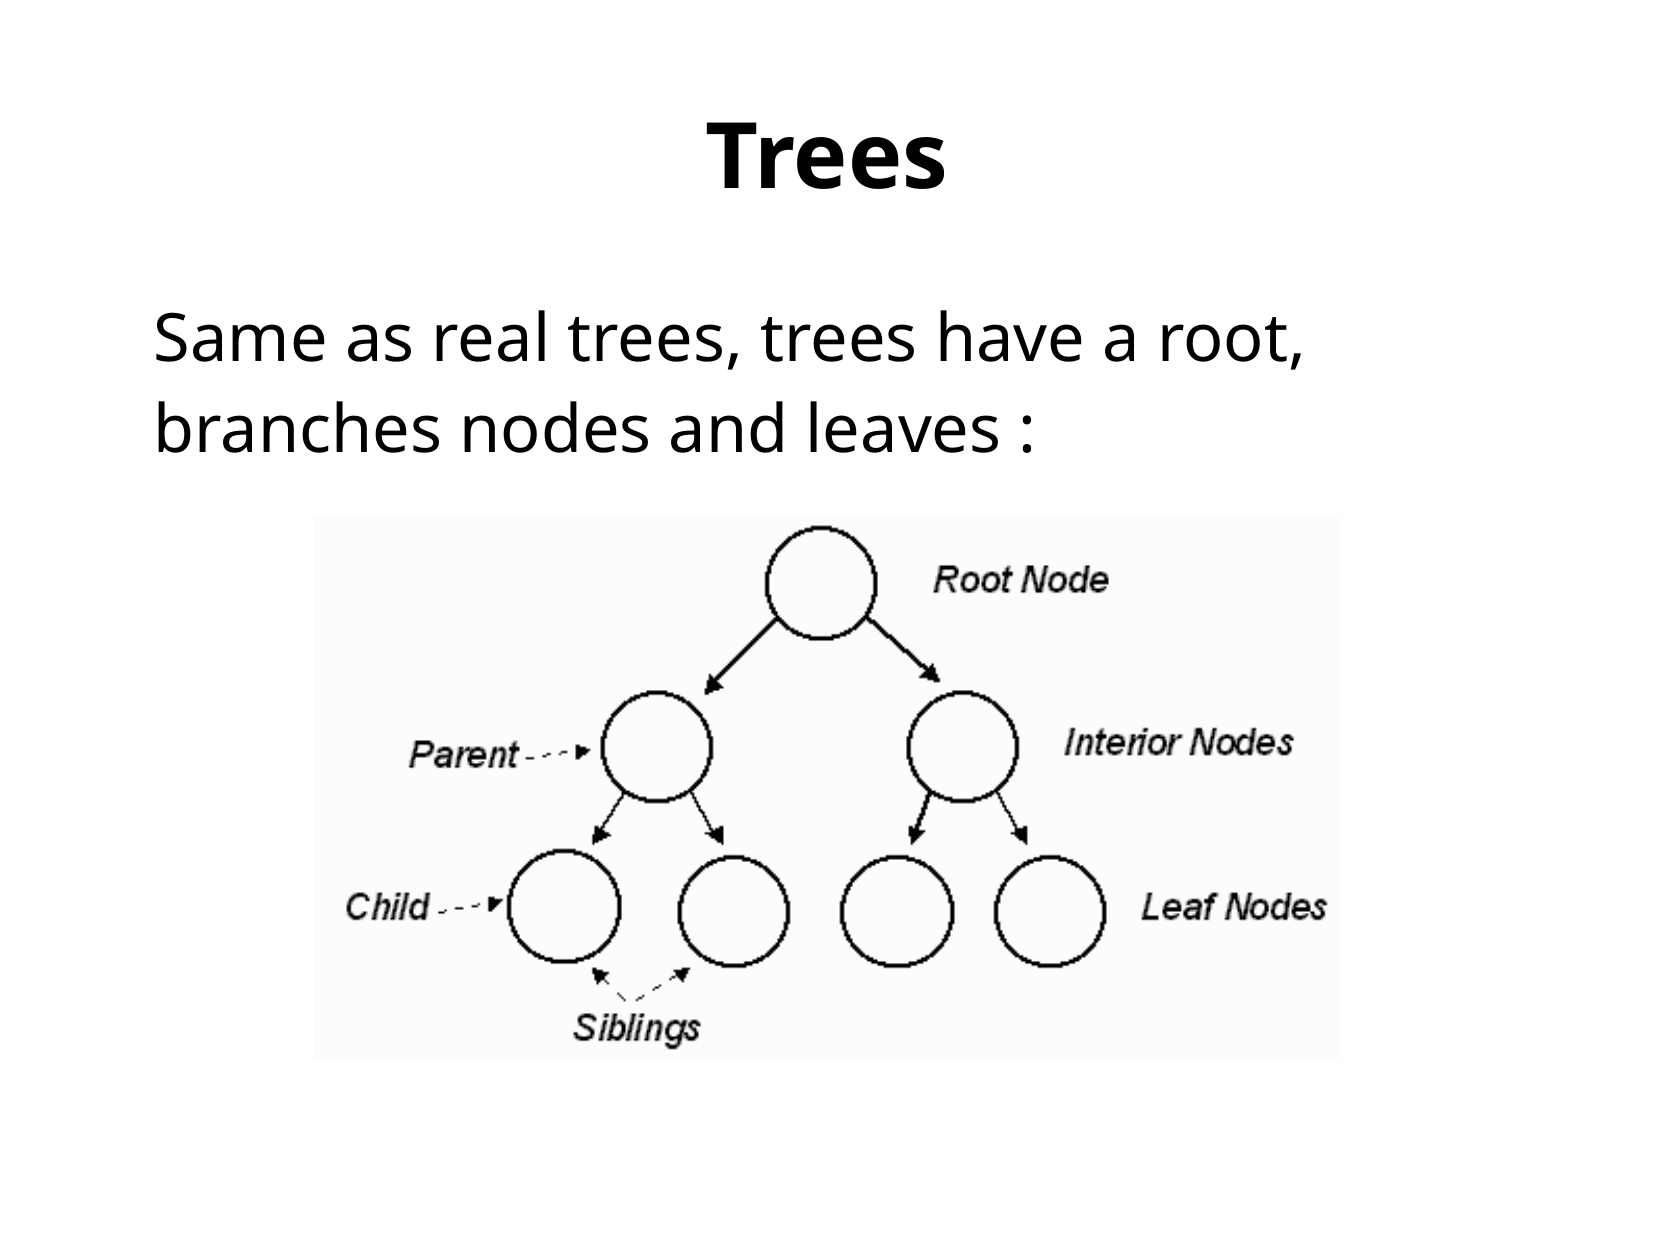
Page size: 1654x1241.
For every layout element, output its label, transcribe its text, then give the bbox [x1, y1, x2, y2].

picture [314, 516, 1340, 1060]
title Trees [82, 49, 1571, 257]
list Same as real trees, trees have a root, branches nodes and leaves : [82, 290, 1571, 1010]
